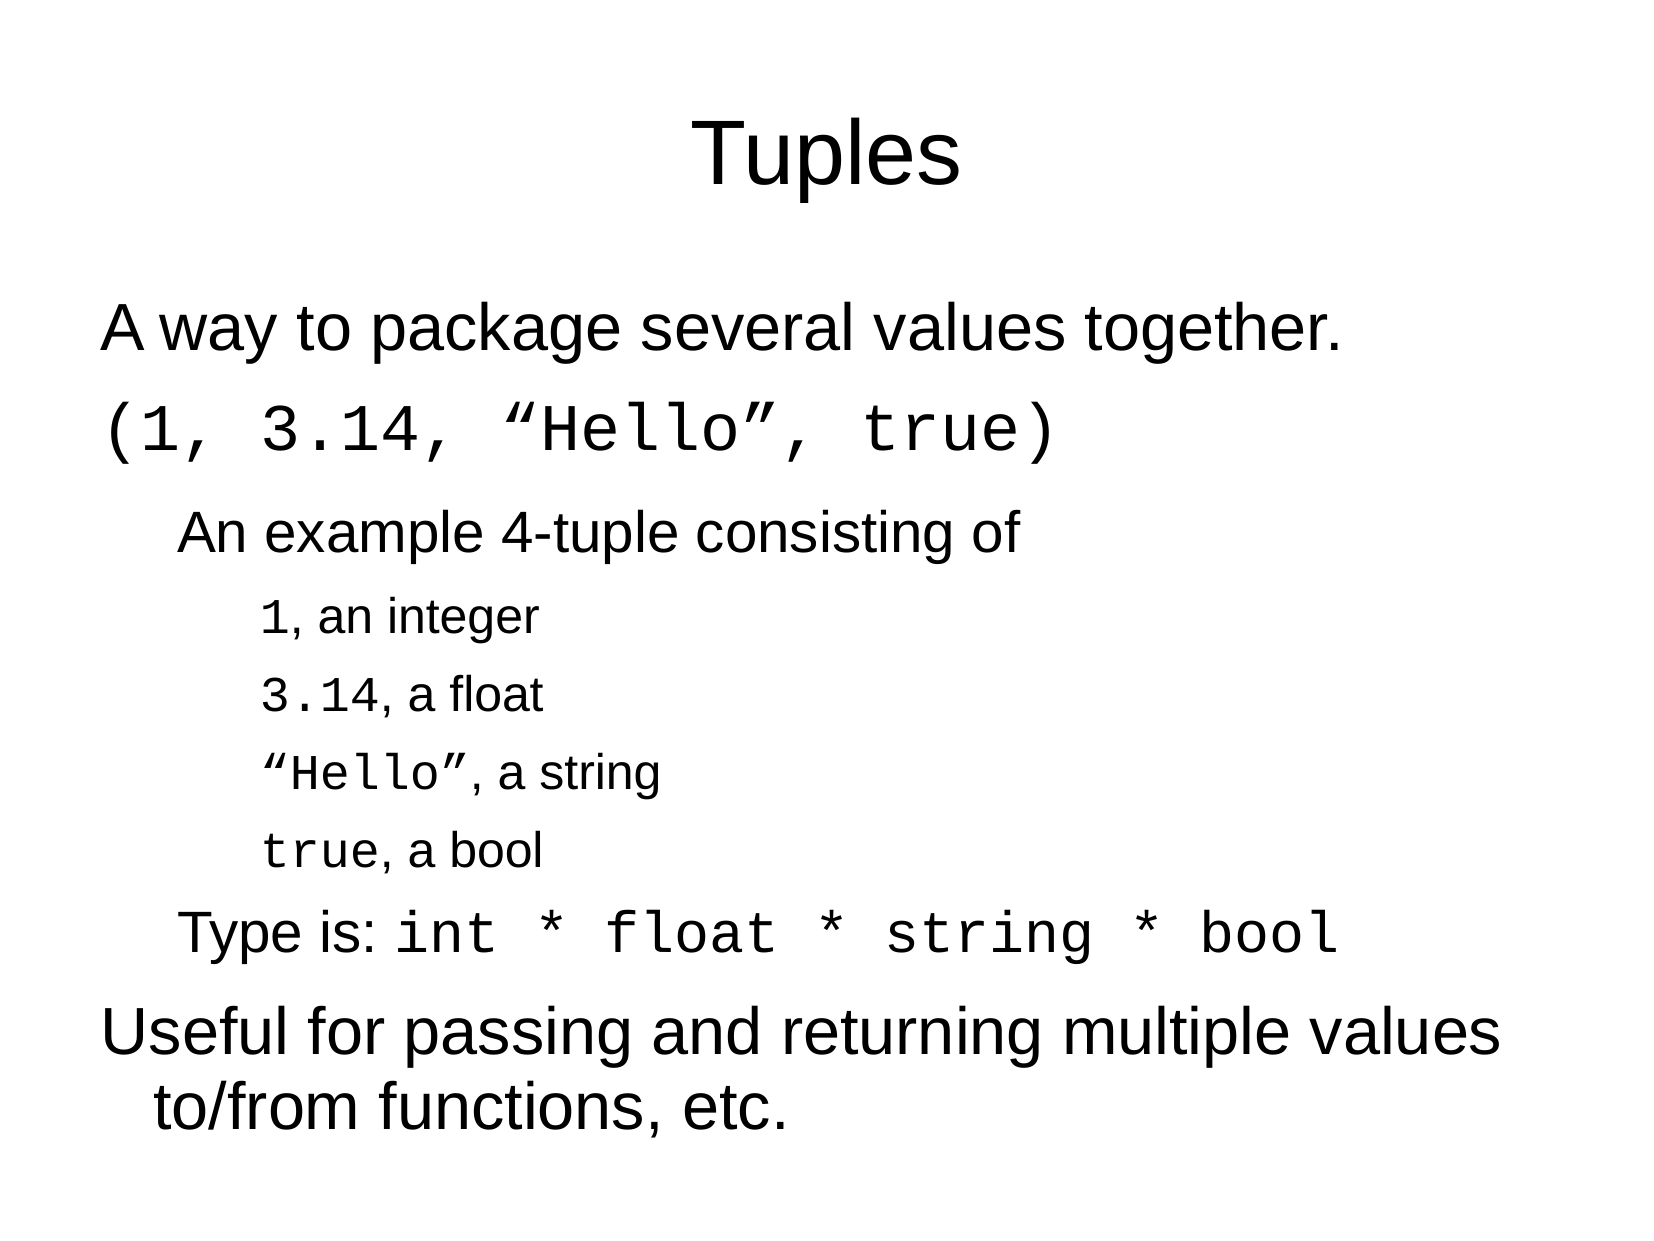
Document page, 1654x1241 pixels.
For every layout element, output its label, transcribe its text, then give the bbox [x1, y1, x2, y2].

title Tuples [82, 56, 1571, 250]
list A way to package several values together. (1, 3.14, “Hello”, true) An example 4-tuple consisting of 1, an integer 3.14, a float “Hello”, a string true, a bool Type is: int * float * string * bool Useful for passing and returning multiple values to/from functions, etc. [82, 290, 1571, 1133]
